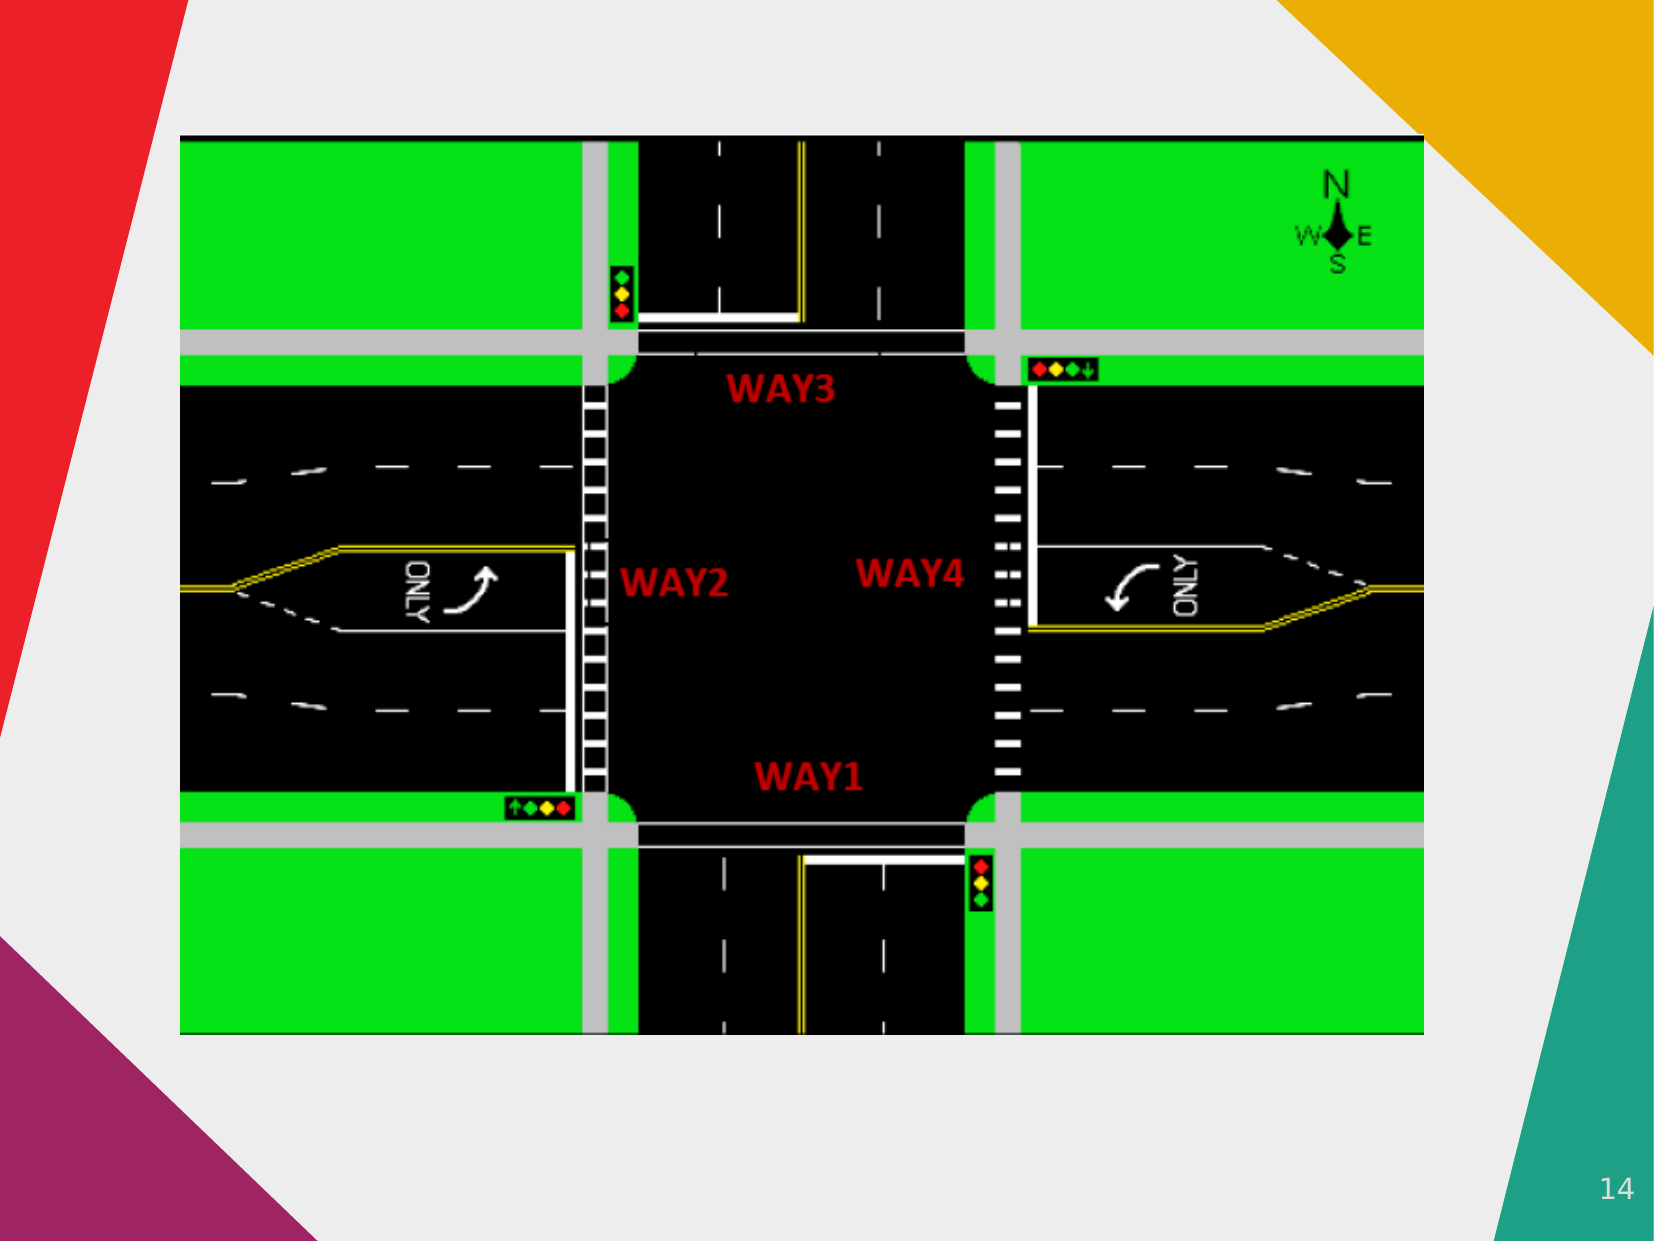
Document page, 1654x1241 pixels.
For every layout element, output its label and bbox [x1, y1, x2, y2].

picture [180, 134, 1424, 1036]
